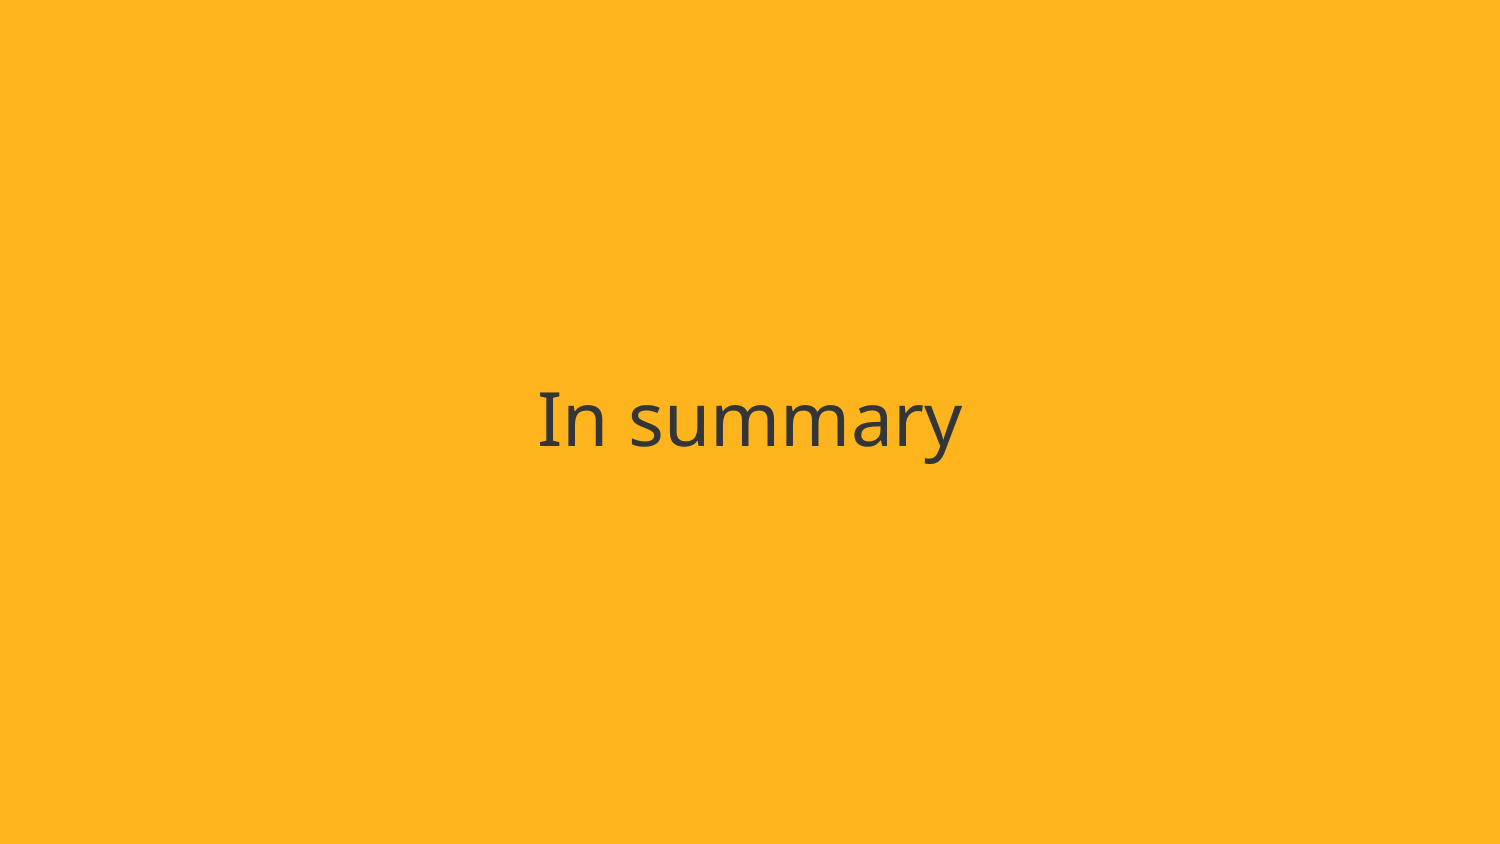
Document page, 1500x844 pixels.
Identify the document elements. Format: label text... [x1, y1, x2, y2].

title In summary [51, 355, 1449, 488]
